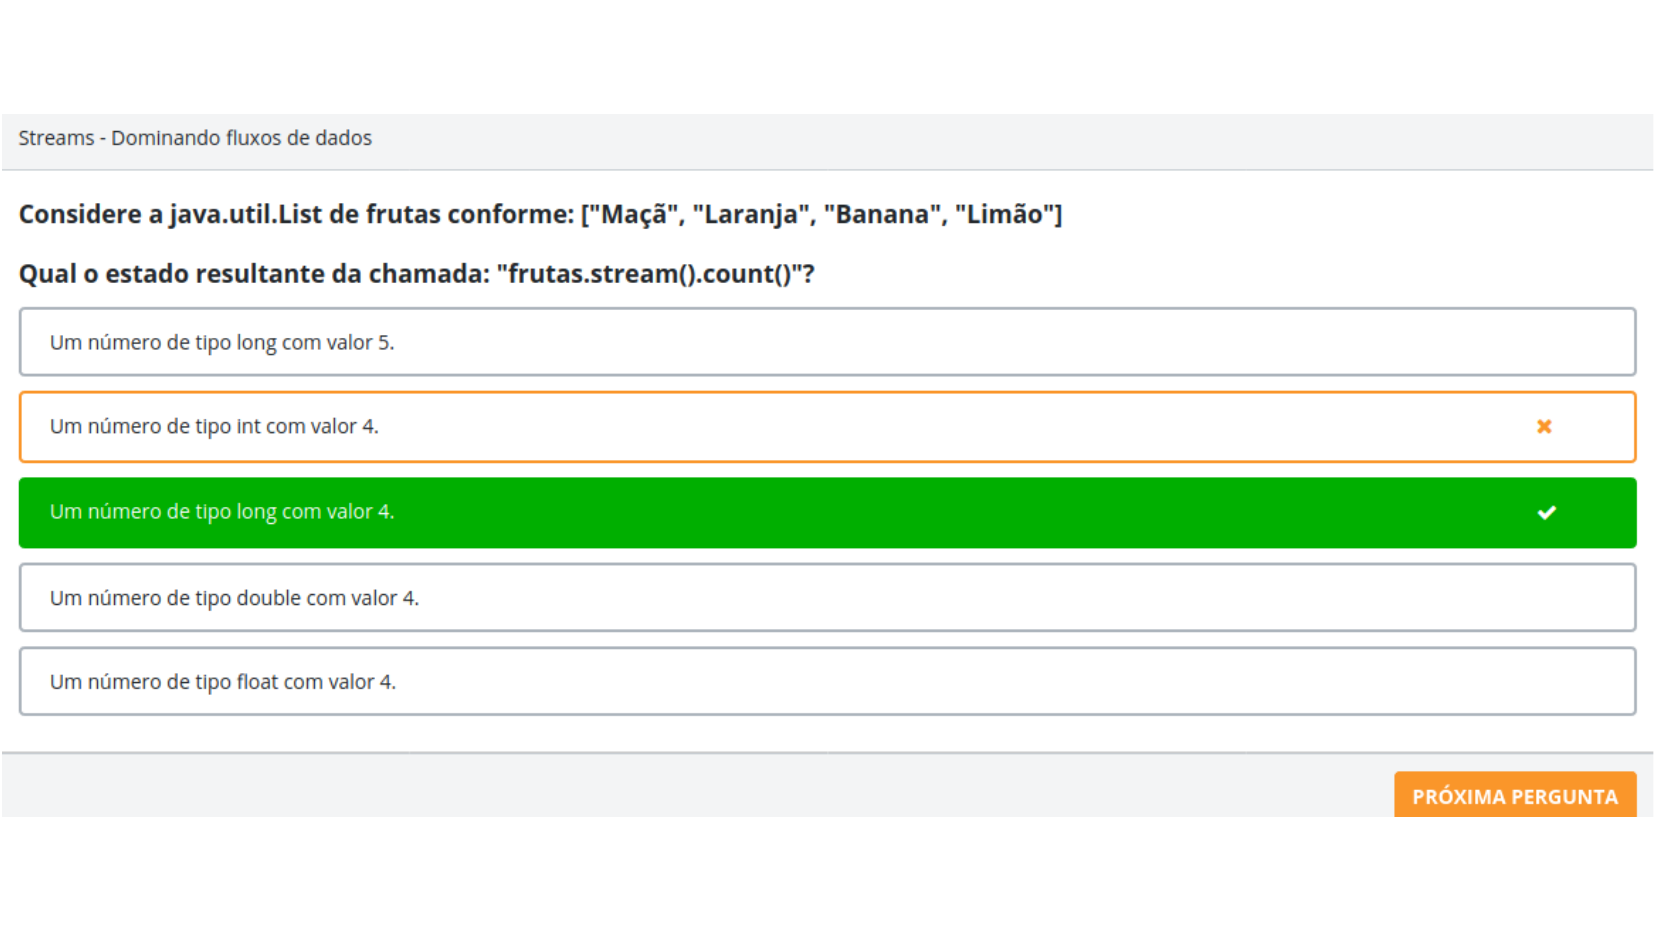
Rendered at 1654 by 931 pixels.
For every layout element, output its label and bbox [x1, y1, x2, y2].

picture [2, 114, 1654, 817]
